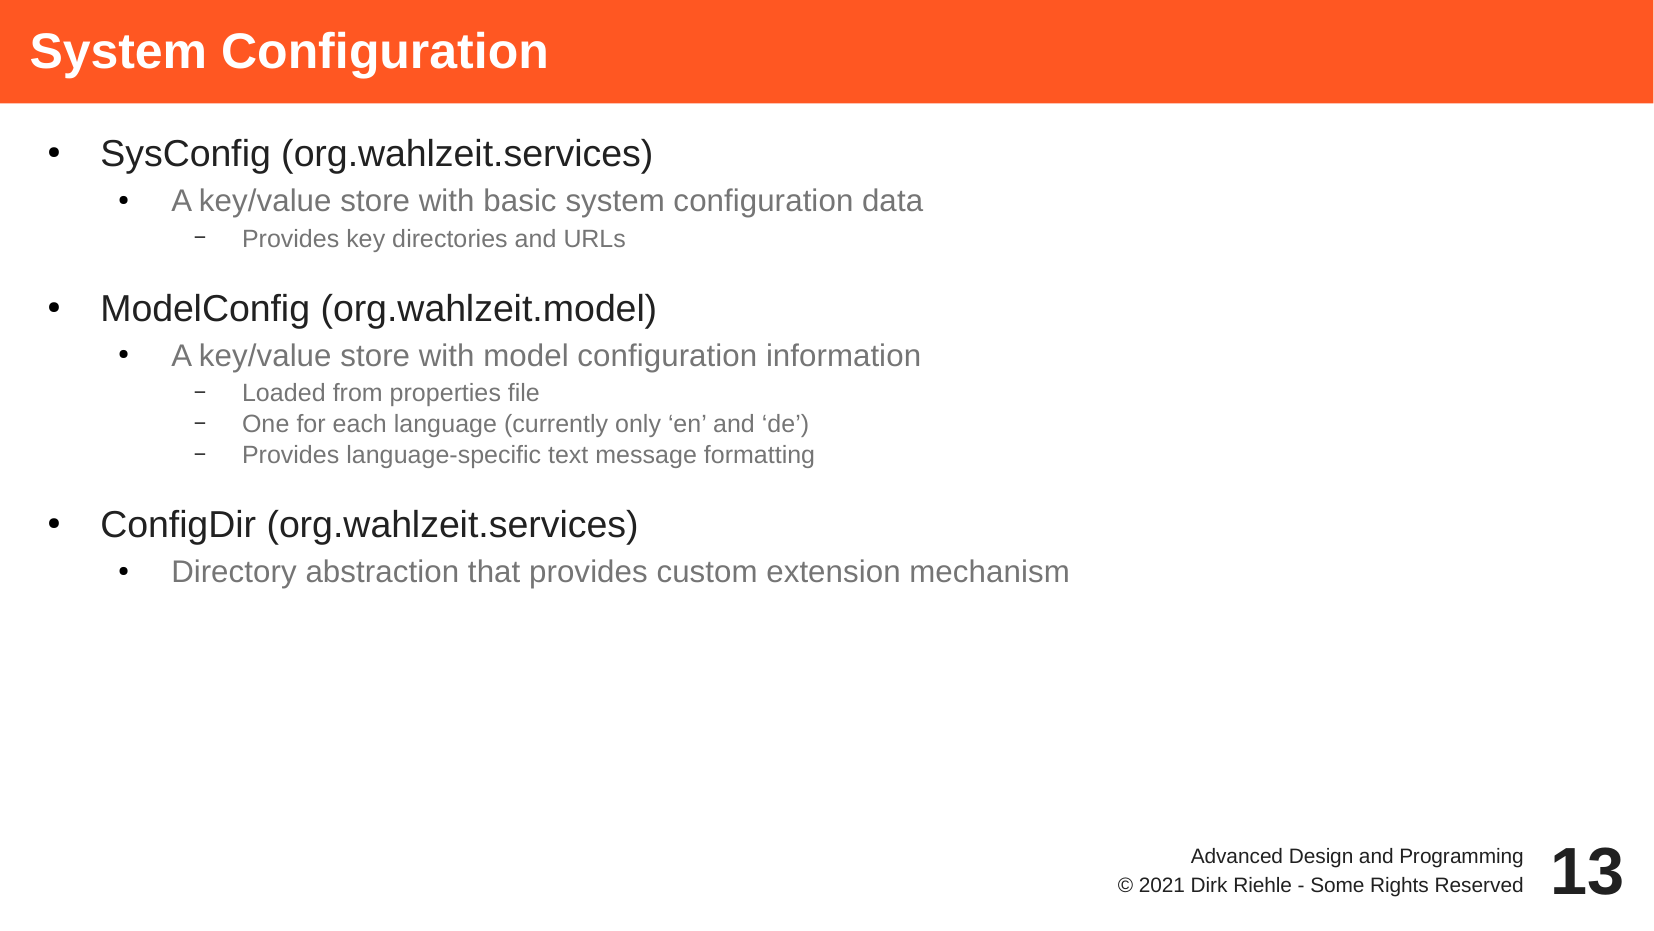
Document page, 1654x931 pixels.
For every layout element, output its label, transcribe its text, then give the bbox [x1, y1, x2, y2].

list SysConfig (org.wahlzeit.services) A key/value store with basic system configuration data Provides key directories and URLs ModelConfig (org.wahlzeit.model) A key/value store with model configuration information Loaded from properties file One for each language (currently only ‘en’ and ‘de’) Provides language-specific text message formatting ConfigDir (org.wahlzeit.services) Directory abstraction that provides custom extension mechanism [29, 132, 1625, 813]
title System Configuration [0, 0, 1654, 104]
